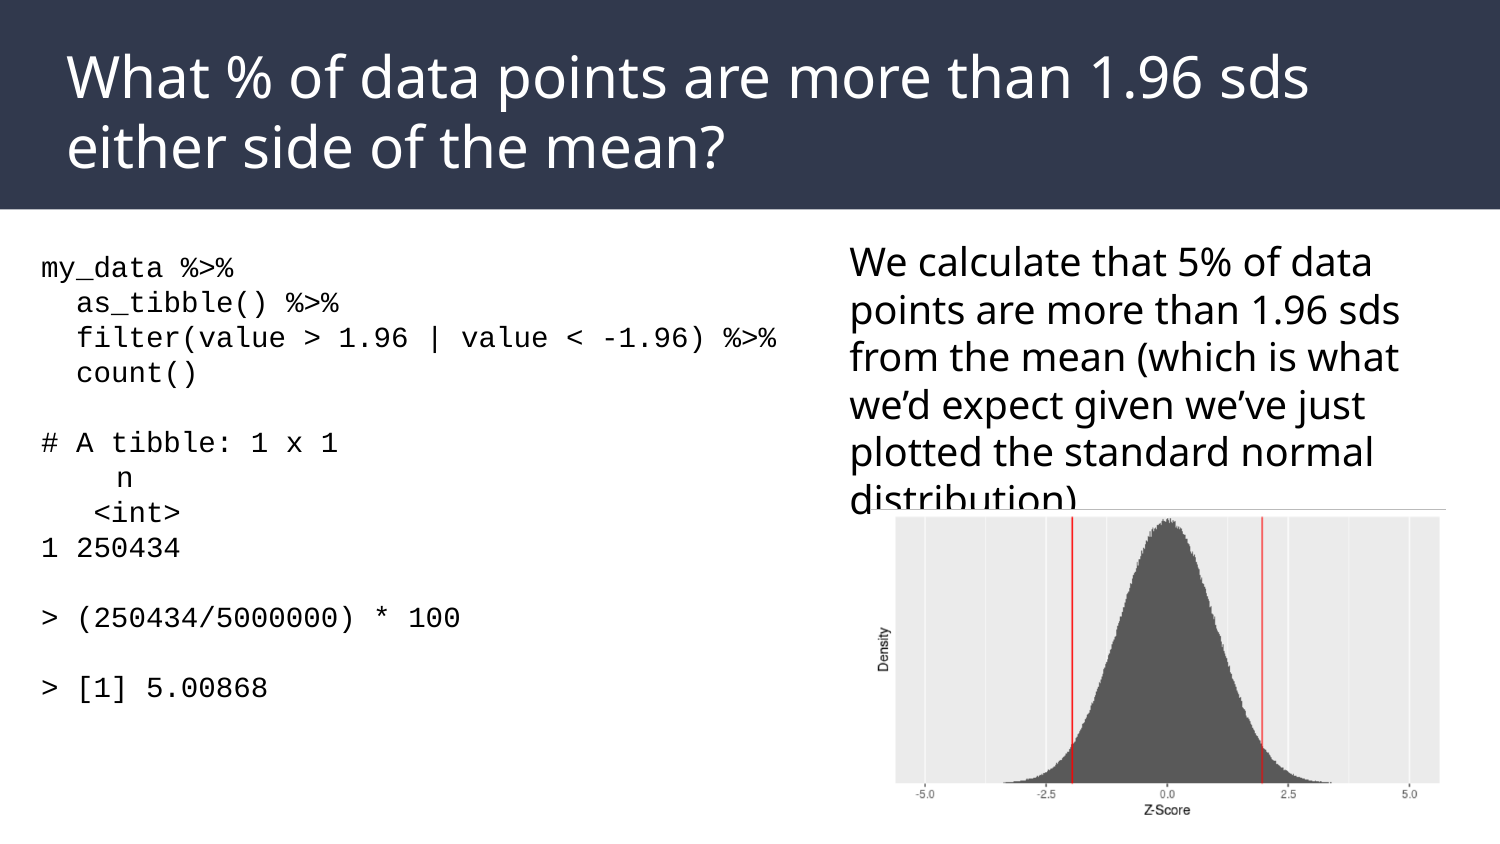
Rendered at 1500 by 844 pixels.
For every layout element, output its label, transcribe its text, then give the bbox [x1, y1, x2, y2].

text_box my_data %>% as_tibble() %>% filter(value > 1.96 | value < -1.96) %>% count() # A tibble: 1 x 1 n <int> 1 250434 > (250434/5000000) * 100 > [1] 5.00868 [26, 233, 859, 835]
text_box We calculate that 5% of data points are more than 1.96 sds from the mean (which is what we’d expect given we’ve just plotted the standard normal distribution)... [834, 222, 1483, 824]
picture [871, 509, 1446, 824]
title What % of data points are more than 1.96 sds either side of the mean? [51, 25, 1449, 128]
